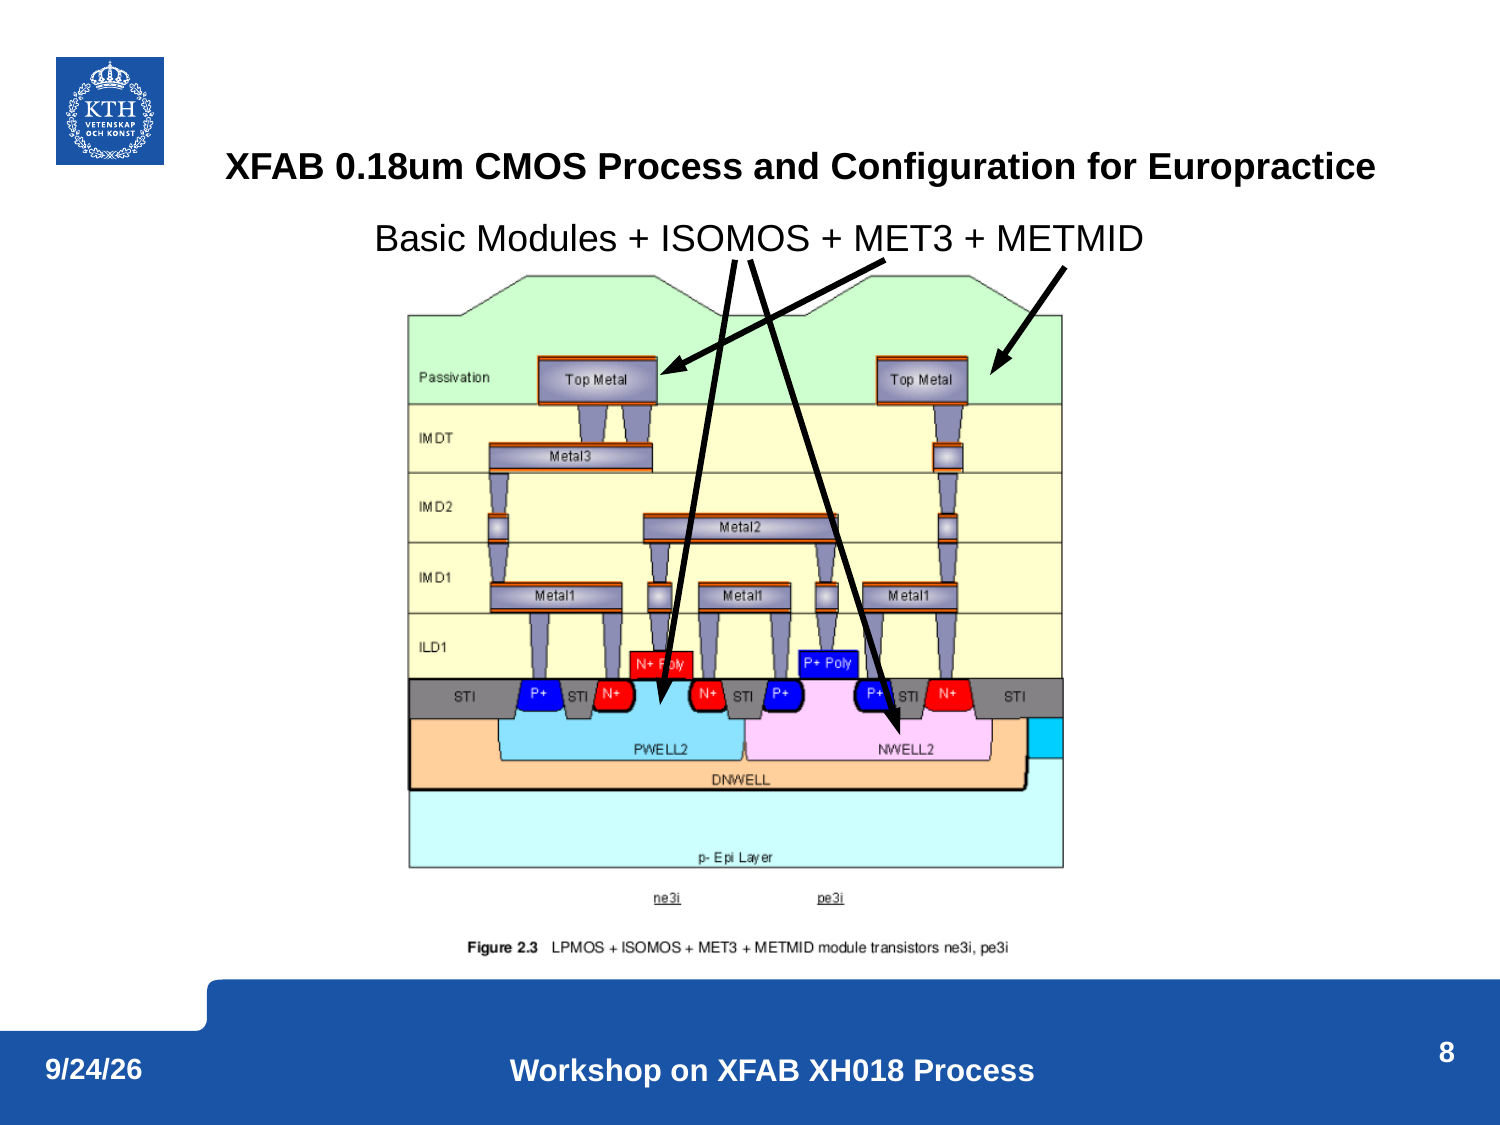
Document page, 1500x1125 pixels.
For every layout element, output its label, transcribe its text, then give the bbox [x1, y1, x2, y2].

picture [372, 267, 1081, 961]
picture [726, 267, 764, 337]
picture [756, 267, 862, 314]
text_box XFAB 0.18um CMOS Process and Configuration for Europractice [210, 138, 1393, 196]
text_box Basic Modules + ISOMOS + MET3 + METMID [359, 210, 1160, 267]
